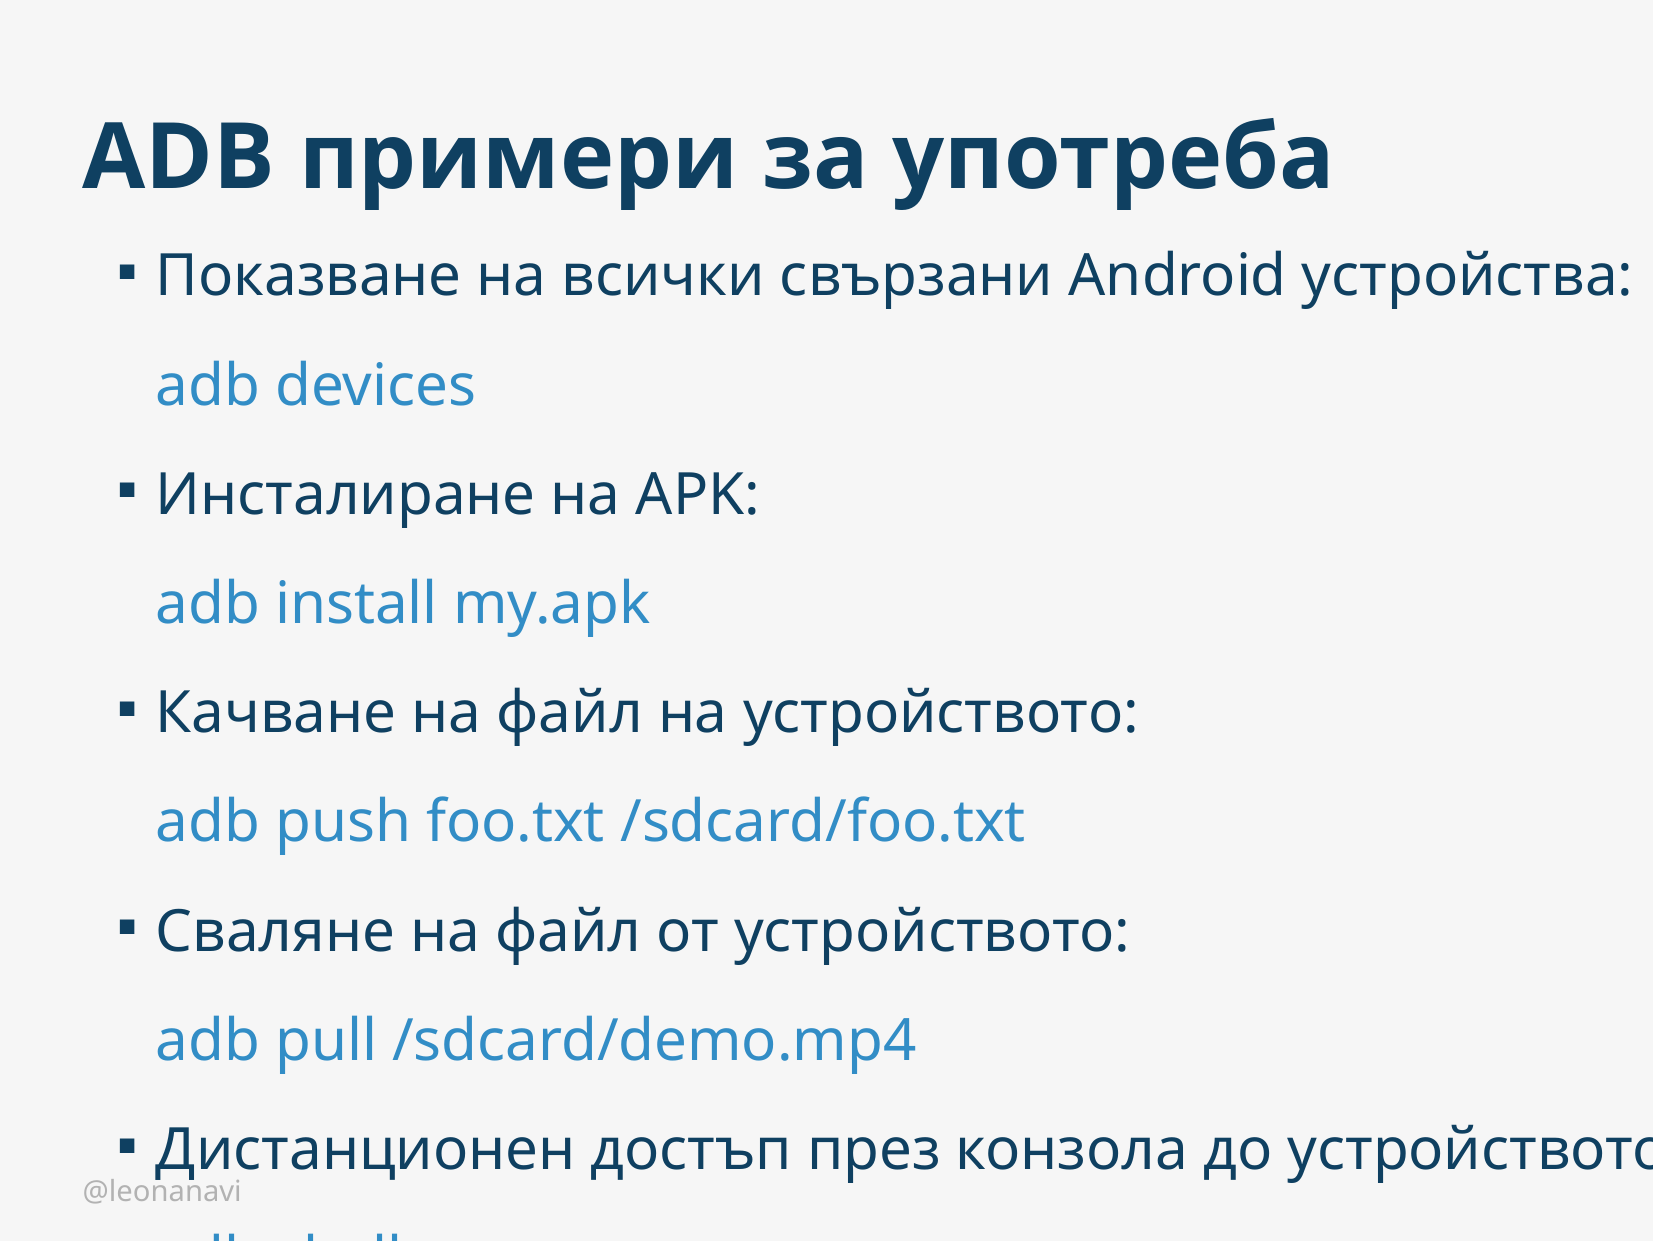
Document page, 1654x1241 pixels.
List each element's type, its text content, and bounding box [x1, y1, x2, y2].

title ADB примери за употреба [82, 49, 1571, 257]
text_box Показване на всички свързани Android устройства: adb devices Инсталиране на APK: adb install my.apk Качване на файл на устройството: adb push foo.txt /sdcard/foo.txt Сваляне на файл от устройството: adb pull /sdcard/demo.mp4 Дистанционен достъп през конзола до устройството: adb shell [105, 226, 1651, 1241]
